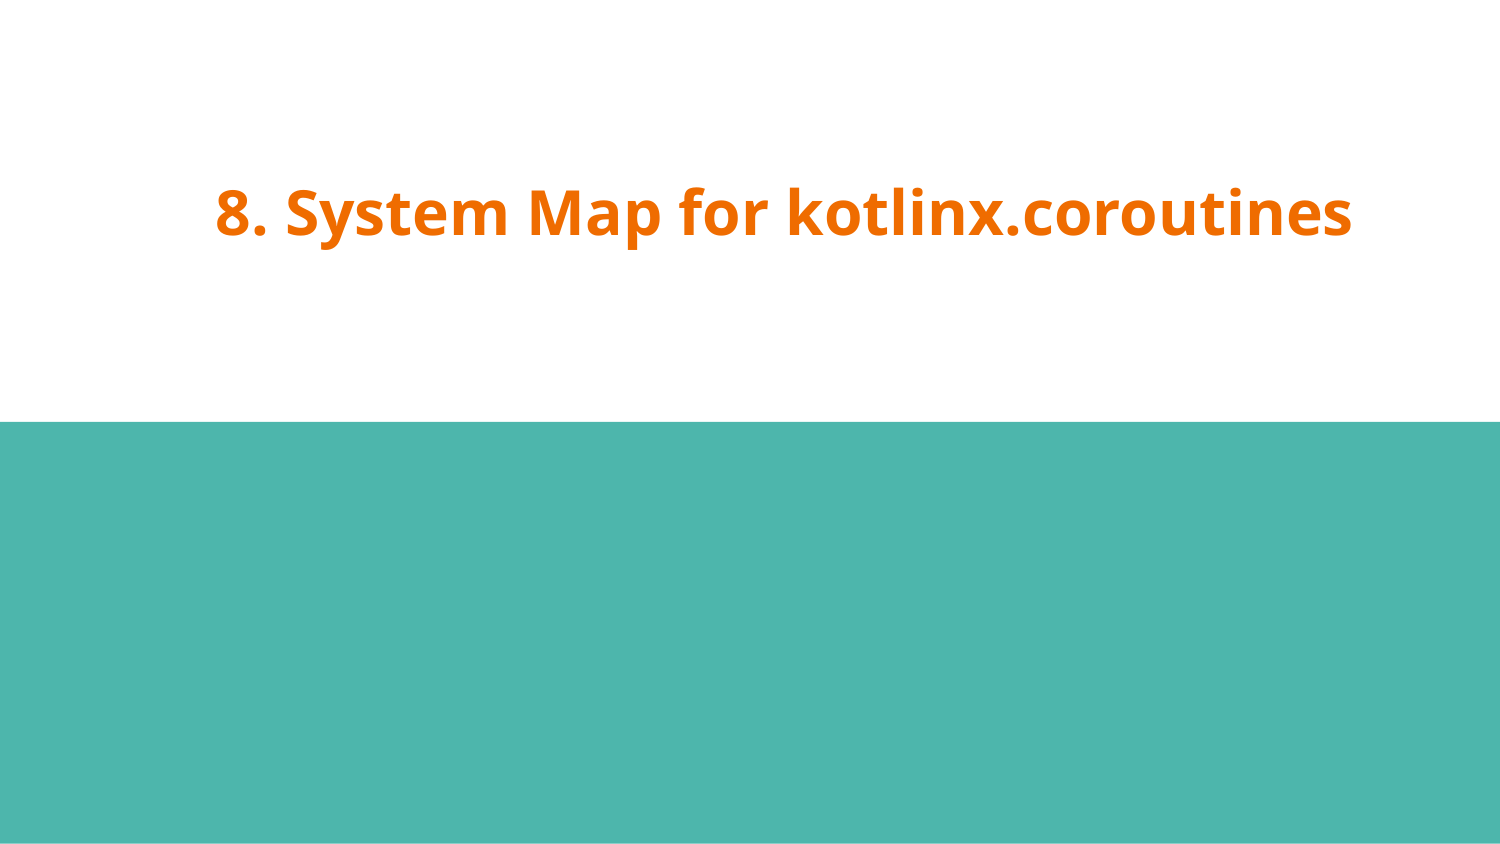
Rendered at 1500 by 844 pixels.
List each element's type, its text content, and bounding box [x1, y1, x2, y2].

title 8. System Map for kotlinx.coroutines [51, 133, 1458, 289]
